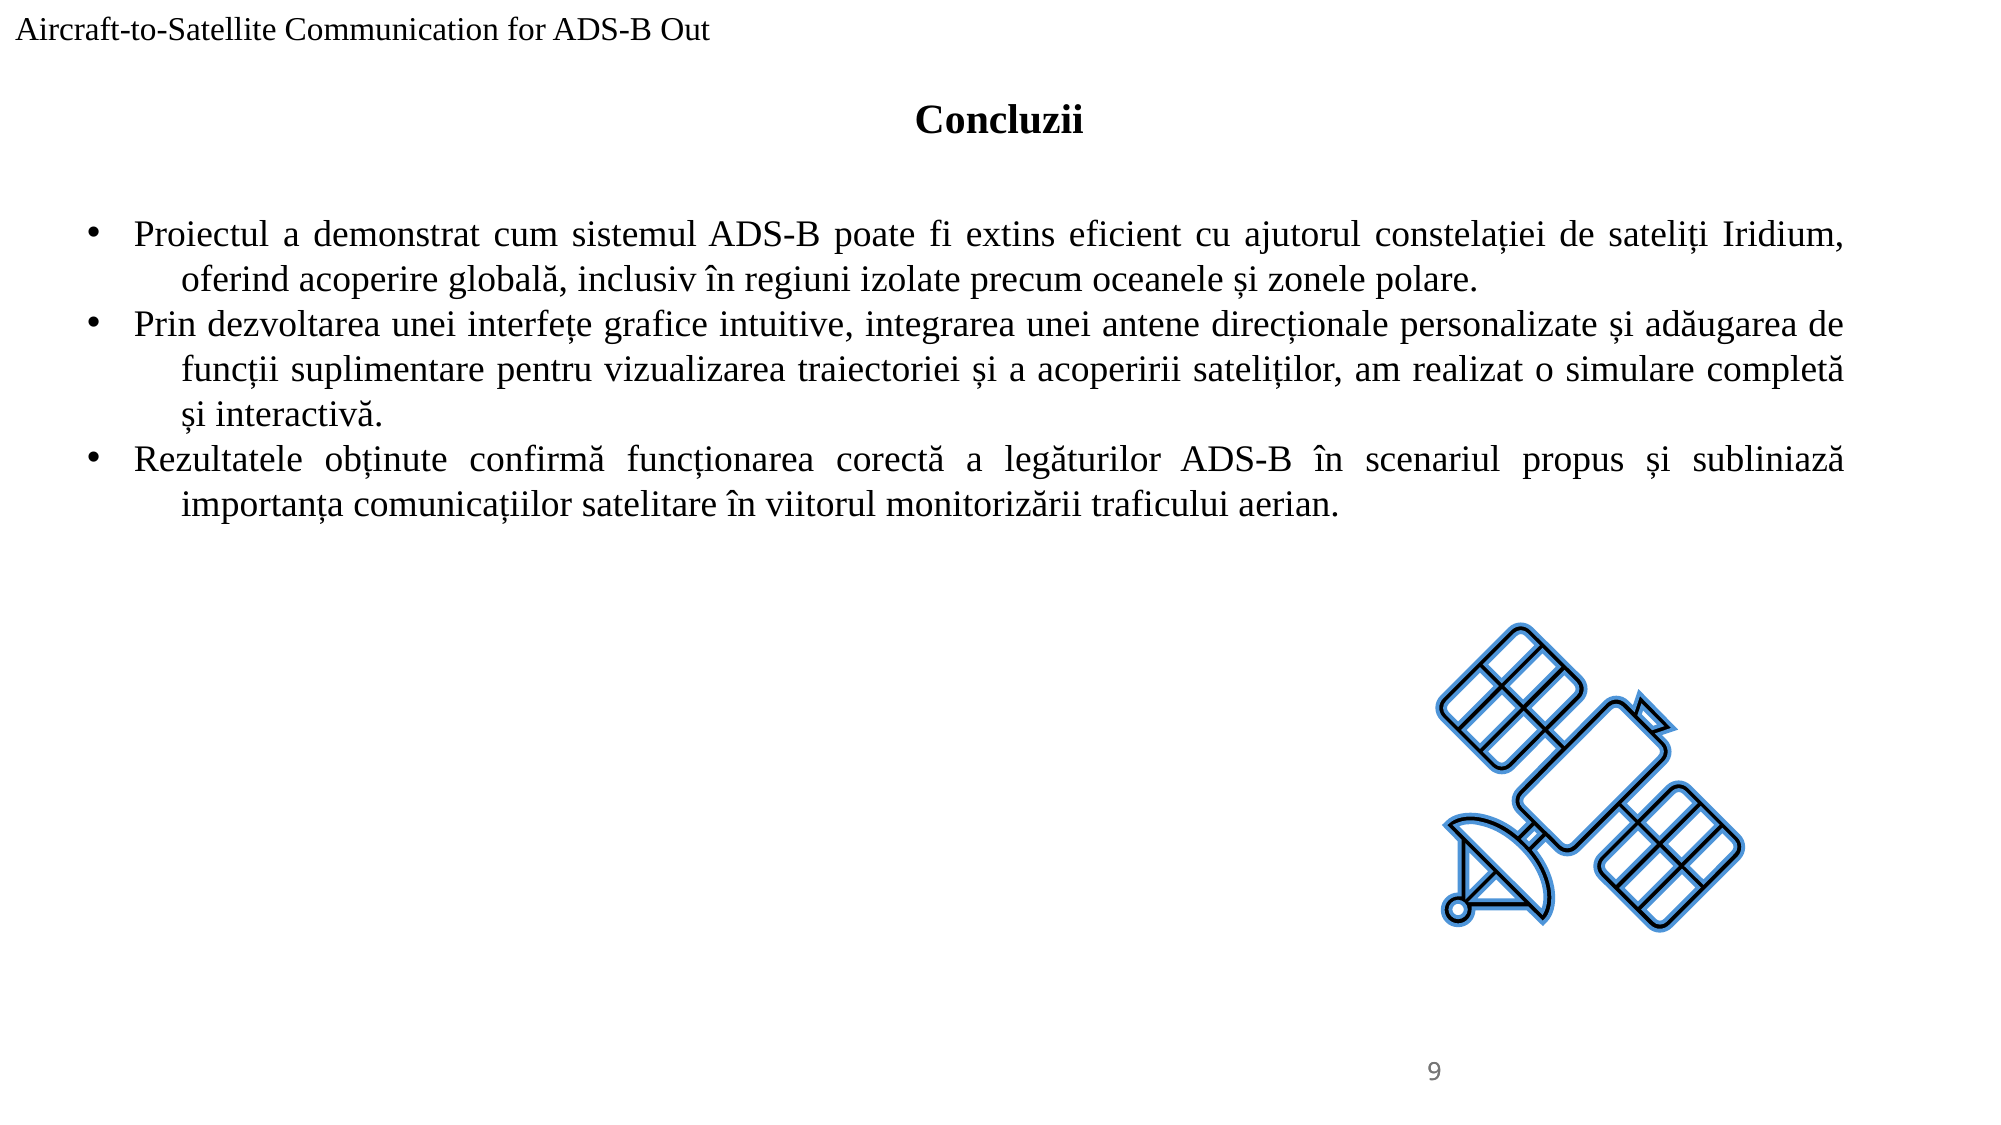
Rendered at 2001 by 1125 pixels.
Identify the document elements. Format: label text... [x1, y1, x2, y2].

text_box [1412, 1042, 1863, 1103]
text_box Aircraft-to-Satellite Communication for ADS-B Out [0, 0, 1148, 56]
text_box Proiectul a demonstrat cum sistemul ADS-B poate fi extins eficient cu ajutorul constelației de sateliți Iridium, oferind acoperire globală, inclusiv în regiuni izolate precum oceanele și zonele polare. Prin dezvoltarea unei interfețe grafice intuitive, integrarea unei antene direcționale personalizate și adăugarea de funcții suplimentare pentru vizualizarea traiectoriei și a acoperirii sateliților, am realizat o simulare completă și interactivă. Rezultatele obținute confirmă funcționarea corectă a legăturilor ADS-B în scenariul propus și subliniază importanța comunicațiilor satelitare în viitorul monitorizării traficului aerian. [72, 201, 1863, 536]
text_box Concluzii [899, 84, 1101, 151]
picture [1392, 602, 1767, 976]
